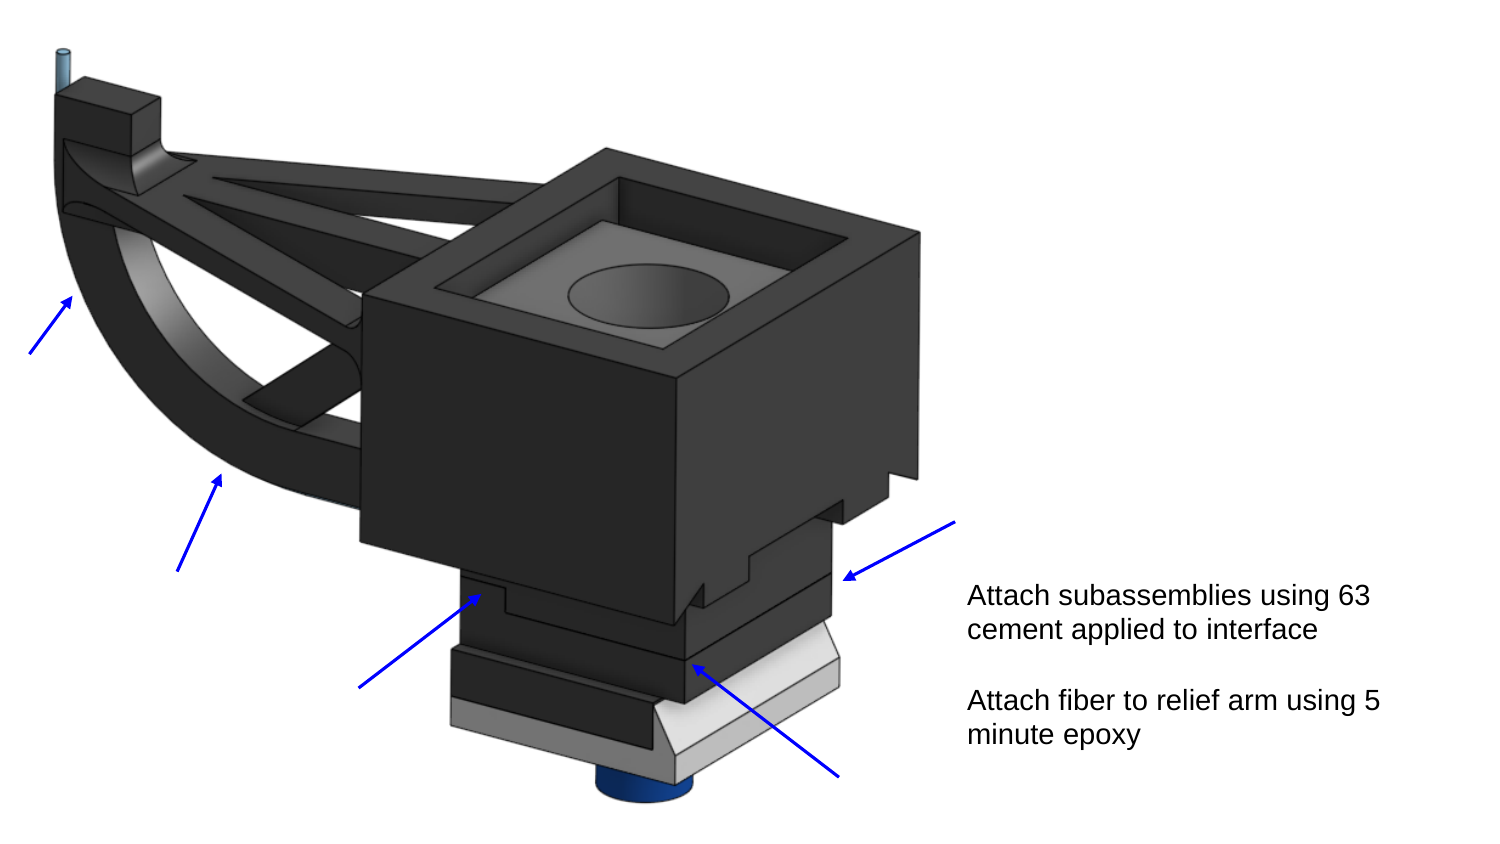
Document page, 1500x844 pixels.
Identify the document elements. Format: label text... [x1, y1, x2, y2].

text_box Attach subassemblies using 63 cement applied to interface Attach fiber to relief arm using 5 minute epoxy [952, 560, 1441, 766]
picture [24, 24, 944, 819]
